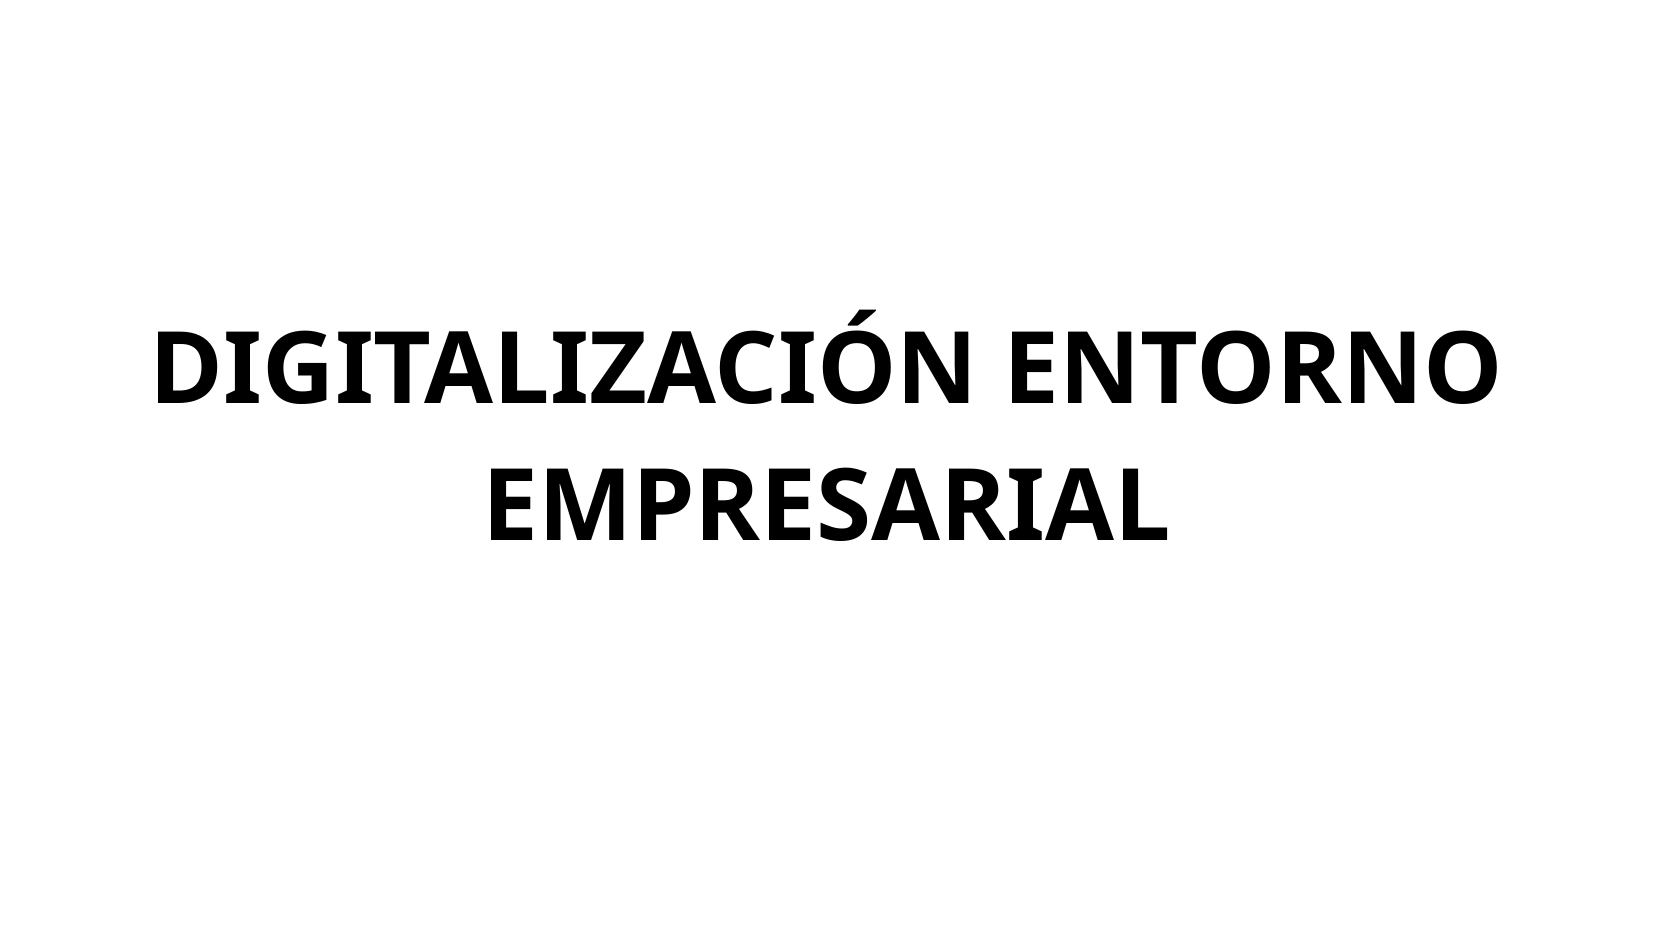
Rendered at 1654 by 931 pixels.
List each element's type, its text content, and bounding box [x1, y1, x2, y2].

subtitle DIGITALIZACIÓN ENTORNO EMPRESARIAL [82, 163, 1571, 703]
